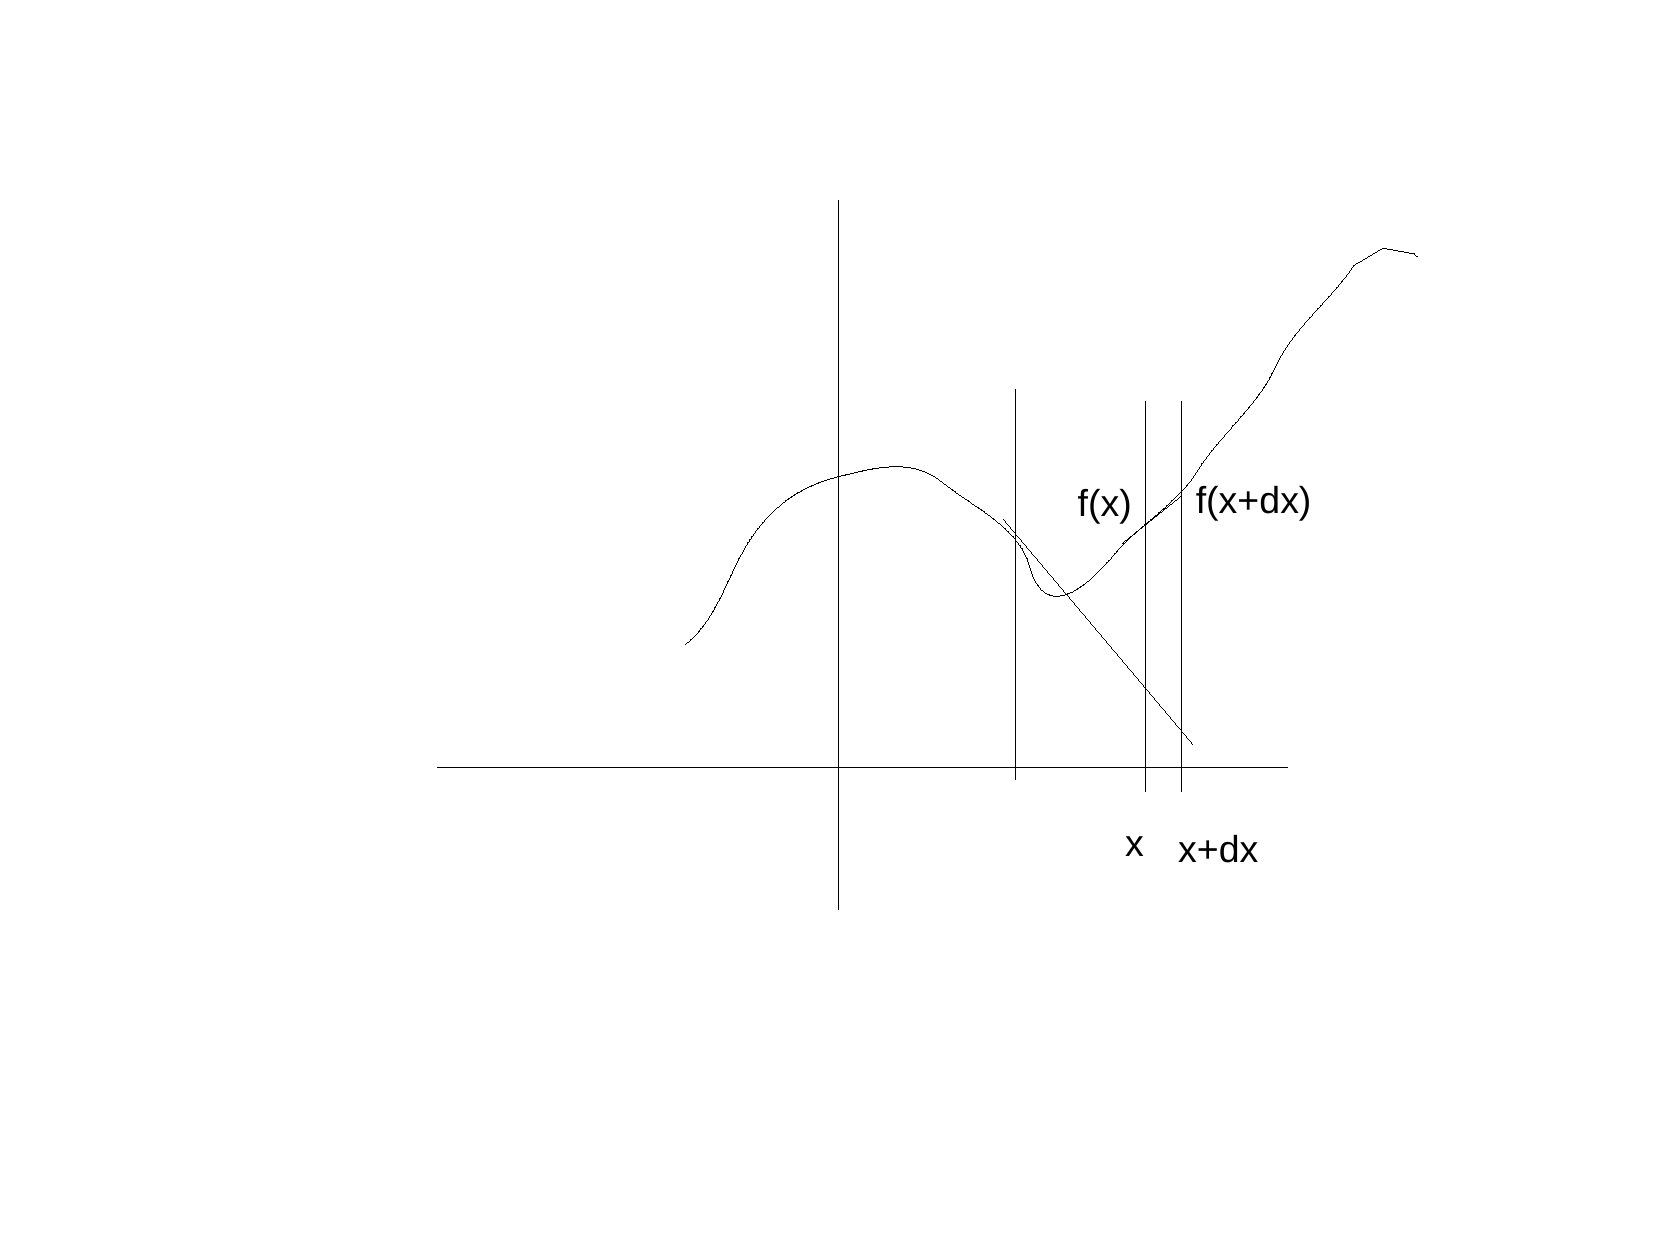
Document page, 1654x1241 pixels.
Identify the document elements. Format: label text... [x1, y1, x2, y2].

text_box x [1110, 814, 1159, 872]
text_box f(x) [1062, 474, 1147, 532]
text_box f(x+dx) [1181, 472, 1327, 530]
text_box x+dx [1163, 820, 1273, 878]
